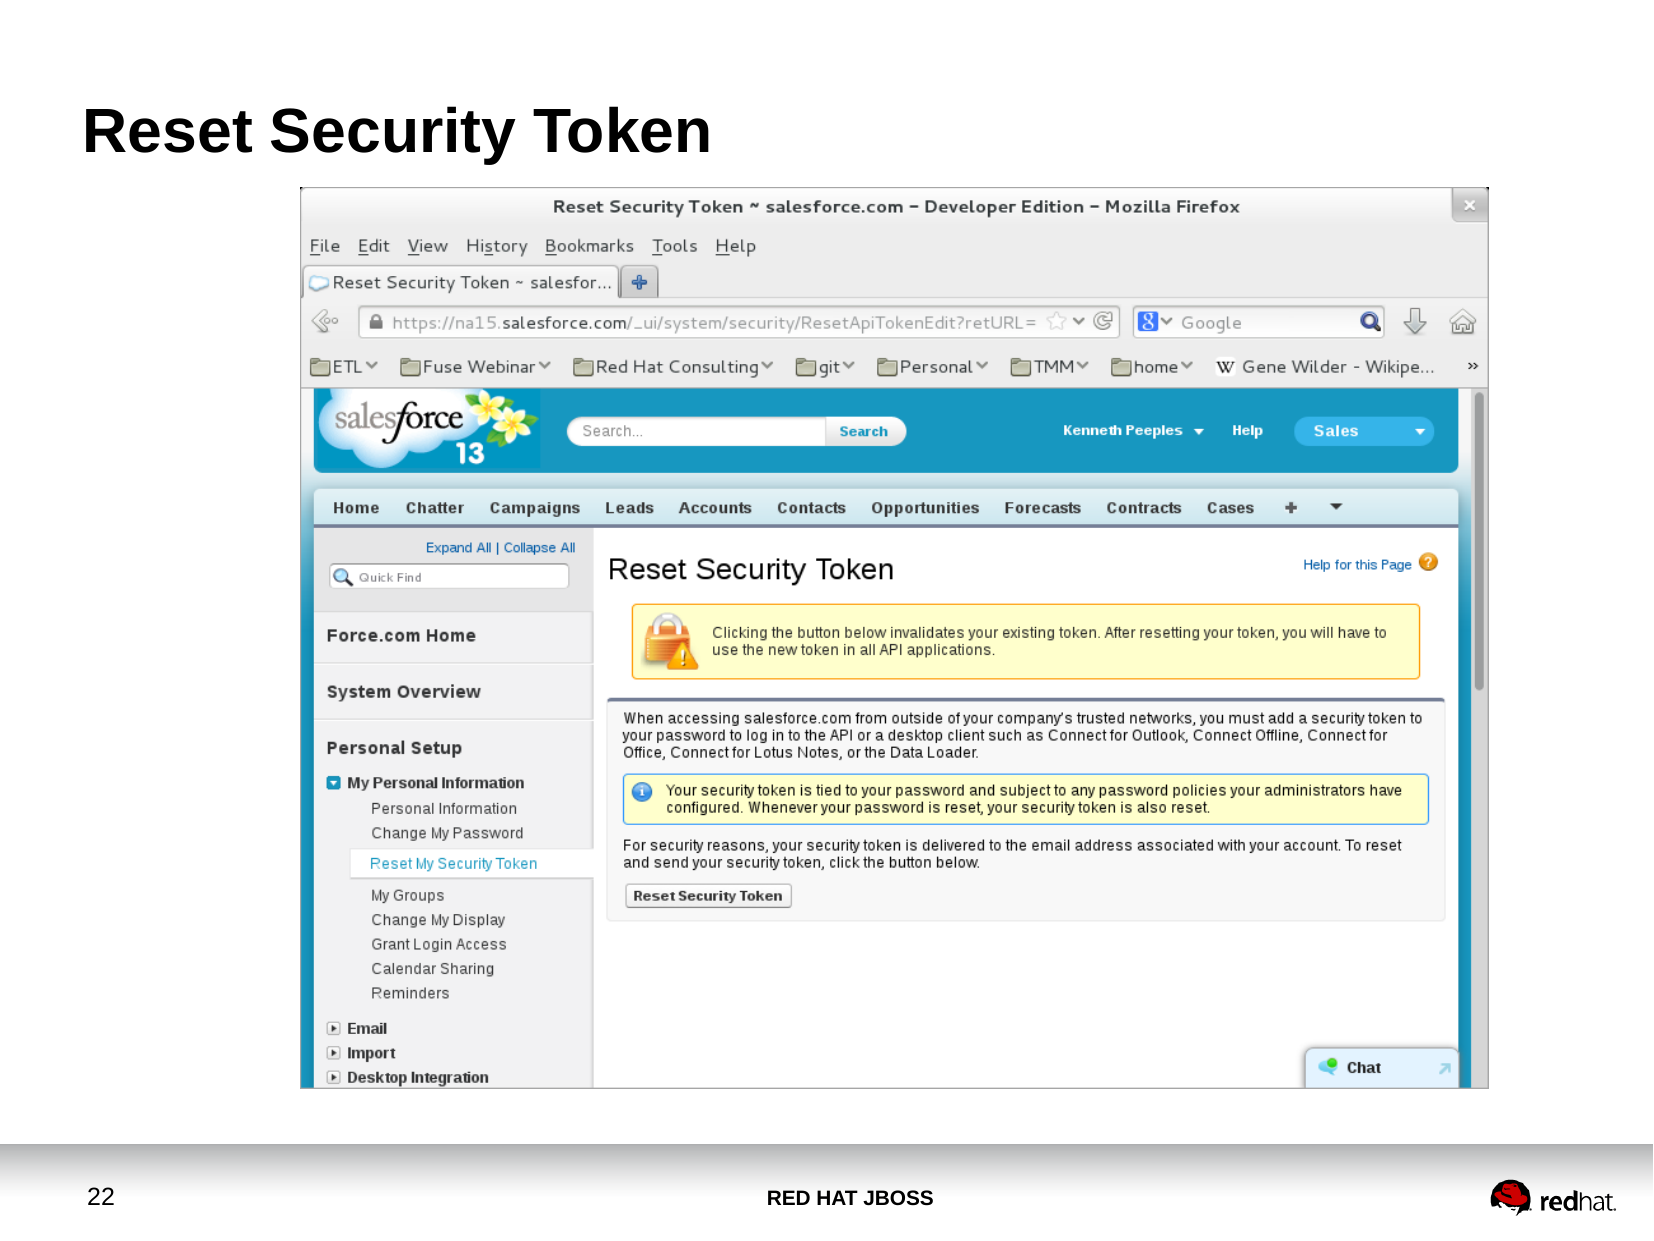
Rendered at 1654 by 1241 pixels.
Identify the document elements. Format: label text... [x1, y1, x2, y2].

picture [300, 187, 1489, 1089]
title Reset Security Token [82, 37, 1571, 226]
picture [0, 1144, 1653, 1241]
